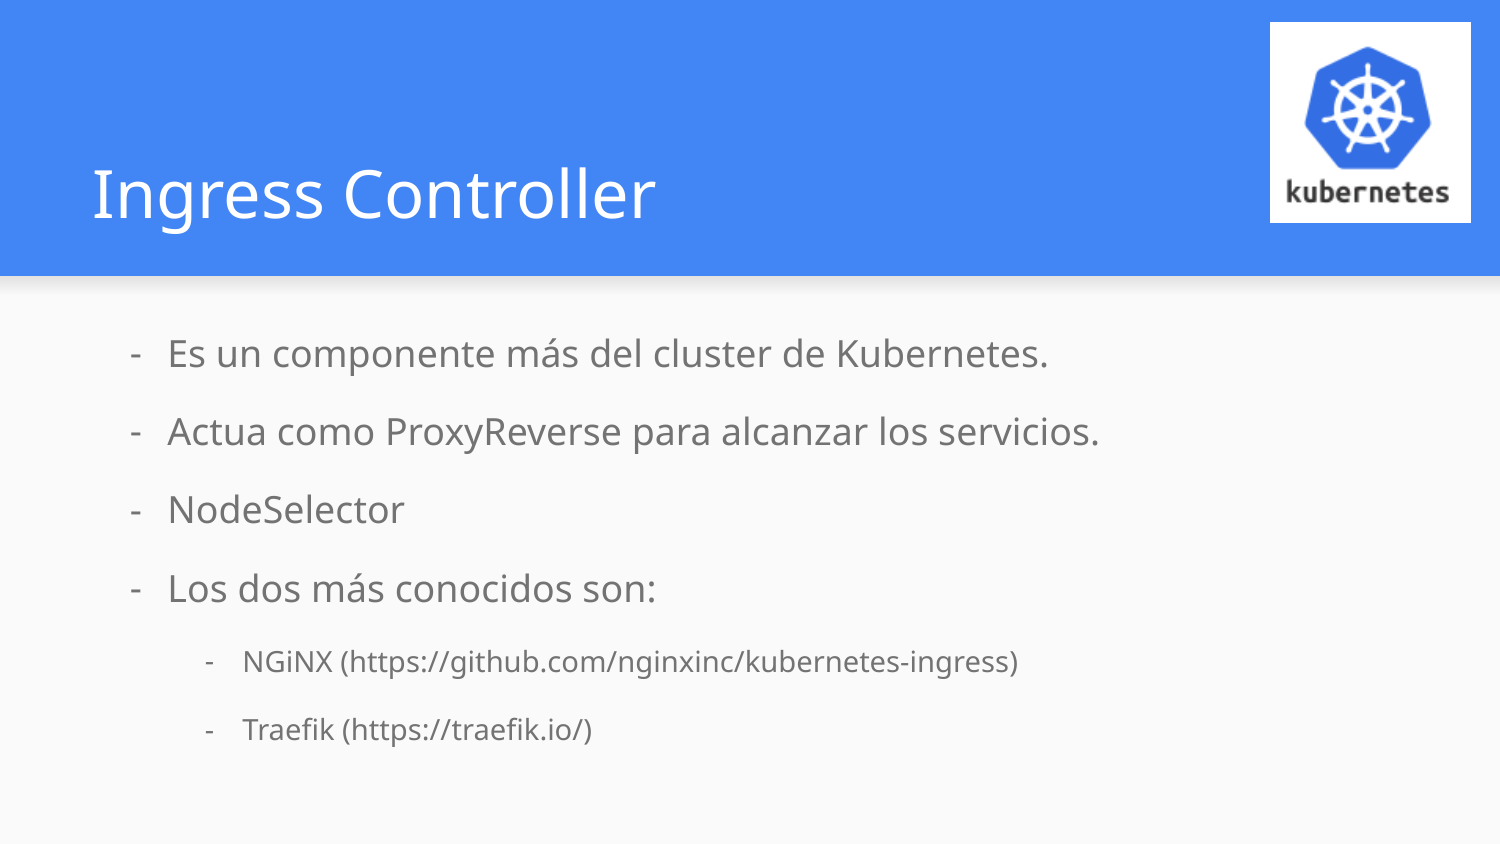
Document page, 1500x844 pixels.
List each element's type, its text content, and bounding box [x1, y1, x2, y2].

picture [1270, 22, 1471, 223]
title Ingress Controller [77, 121, 1427, 248]
list Es un componente más del cluster de Kubernetes. Actua como ProxyReverse para alcanzar los servicios. NodeSelector Los dos más conocidos son: NGiNX (https://github.com/nginxinc/kubernetes-ingress) Traefik (https://traefik.io/) [77, 314, 1427, 760]
